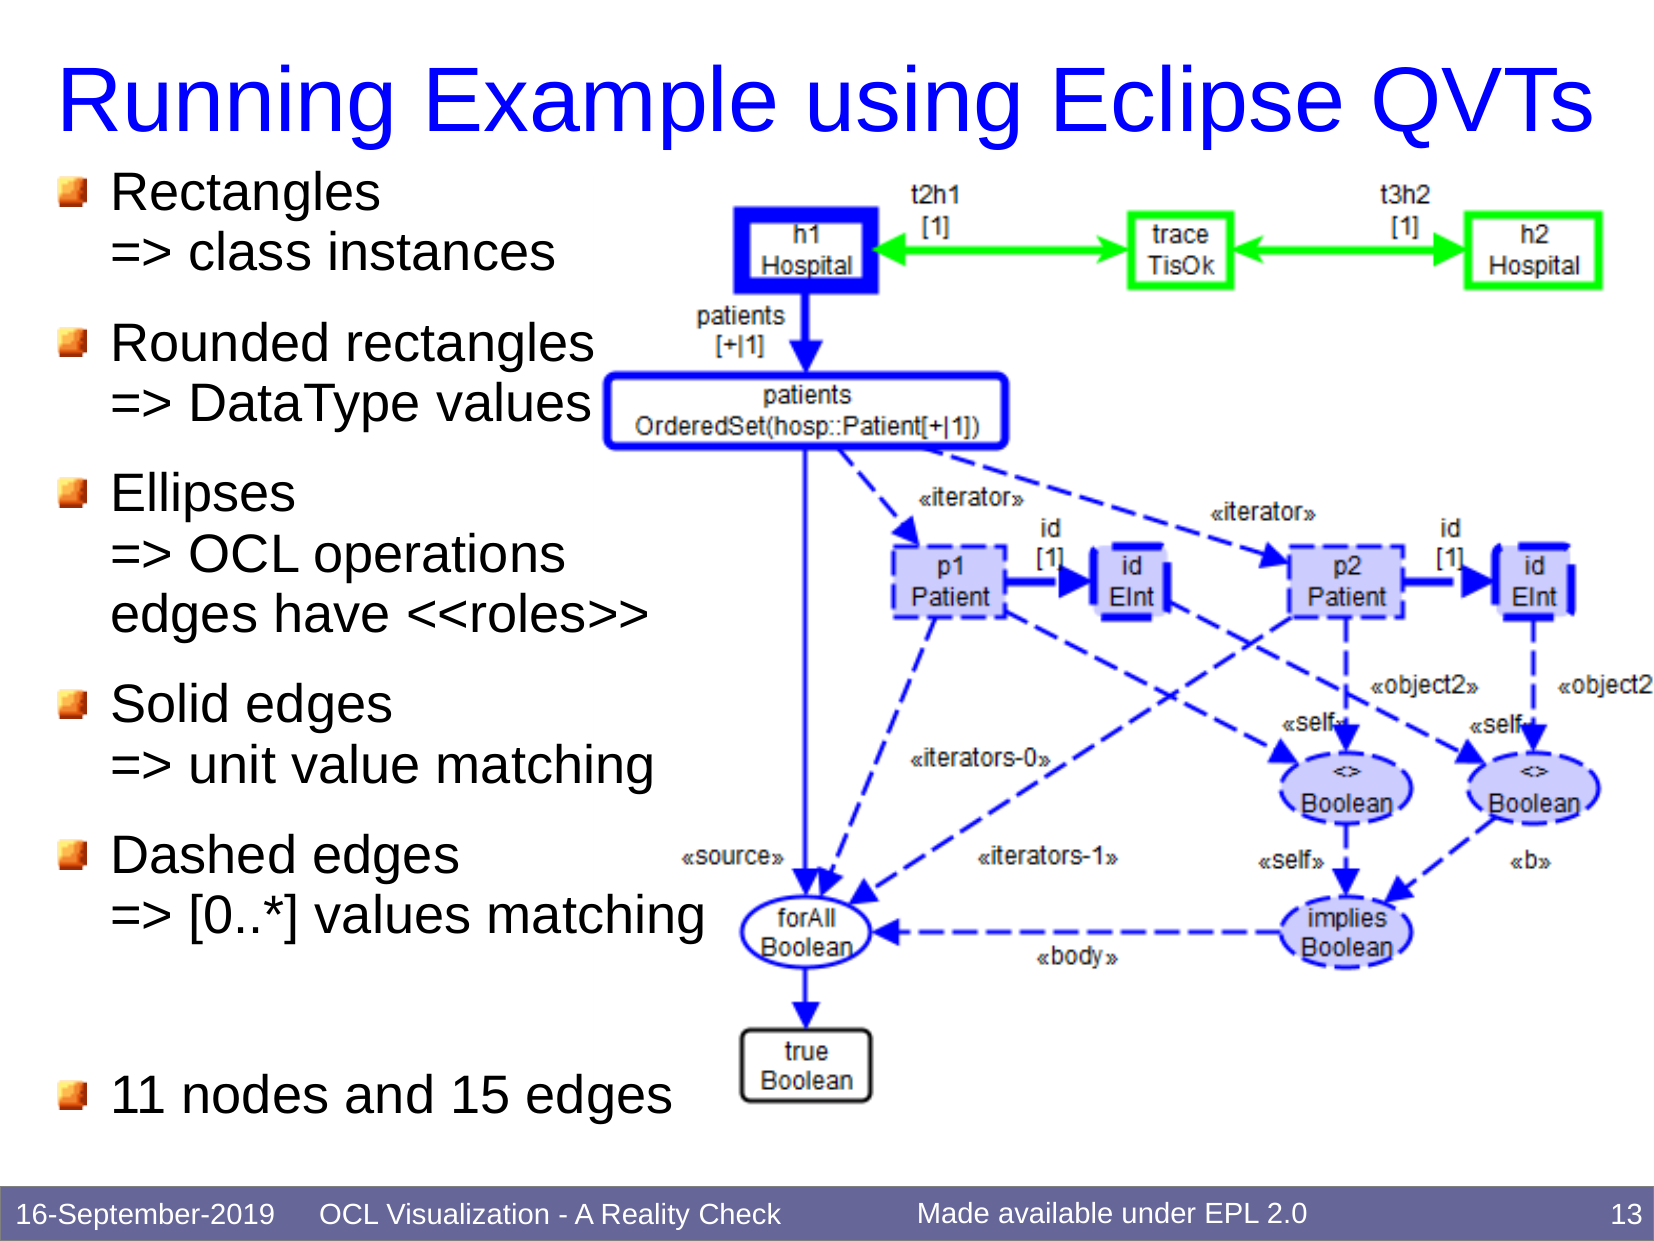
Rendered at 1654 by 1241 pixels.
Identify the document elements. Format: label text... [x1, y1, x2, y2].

picture [766, 177, 1654, 1115]
list Rectangles => class instances Rounded rectangles => DataType values Ellipses => OCL operations edges have <<roles>> Solid edges => unit value matching Dashed edges => [0..*] values matching 11 nodes and 15 edges [39, 161, 766, 1148]
title Running Example using Eclipse QVTs [31, 0, 1622, 203]
